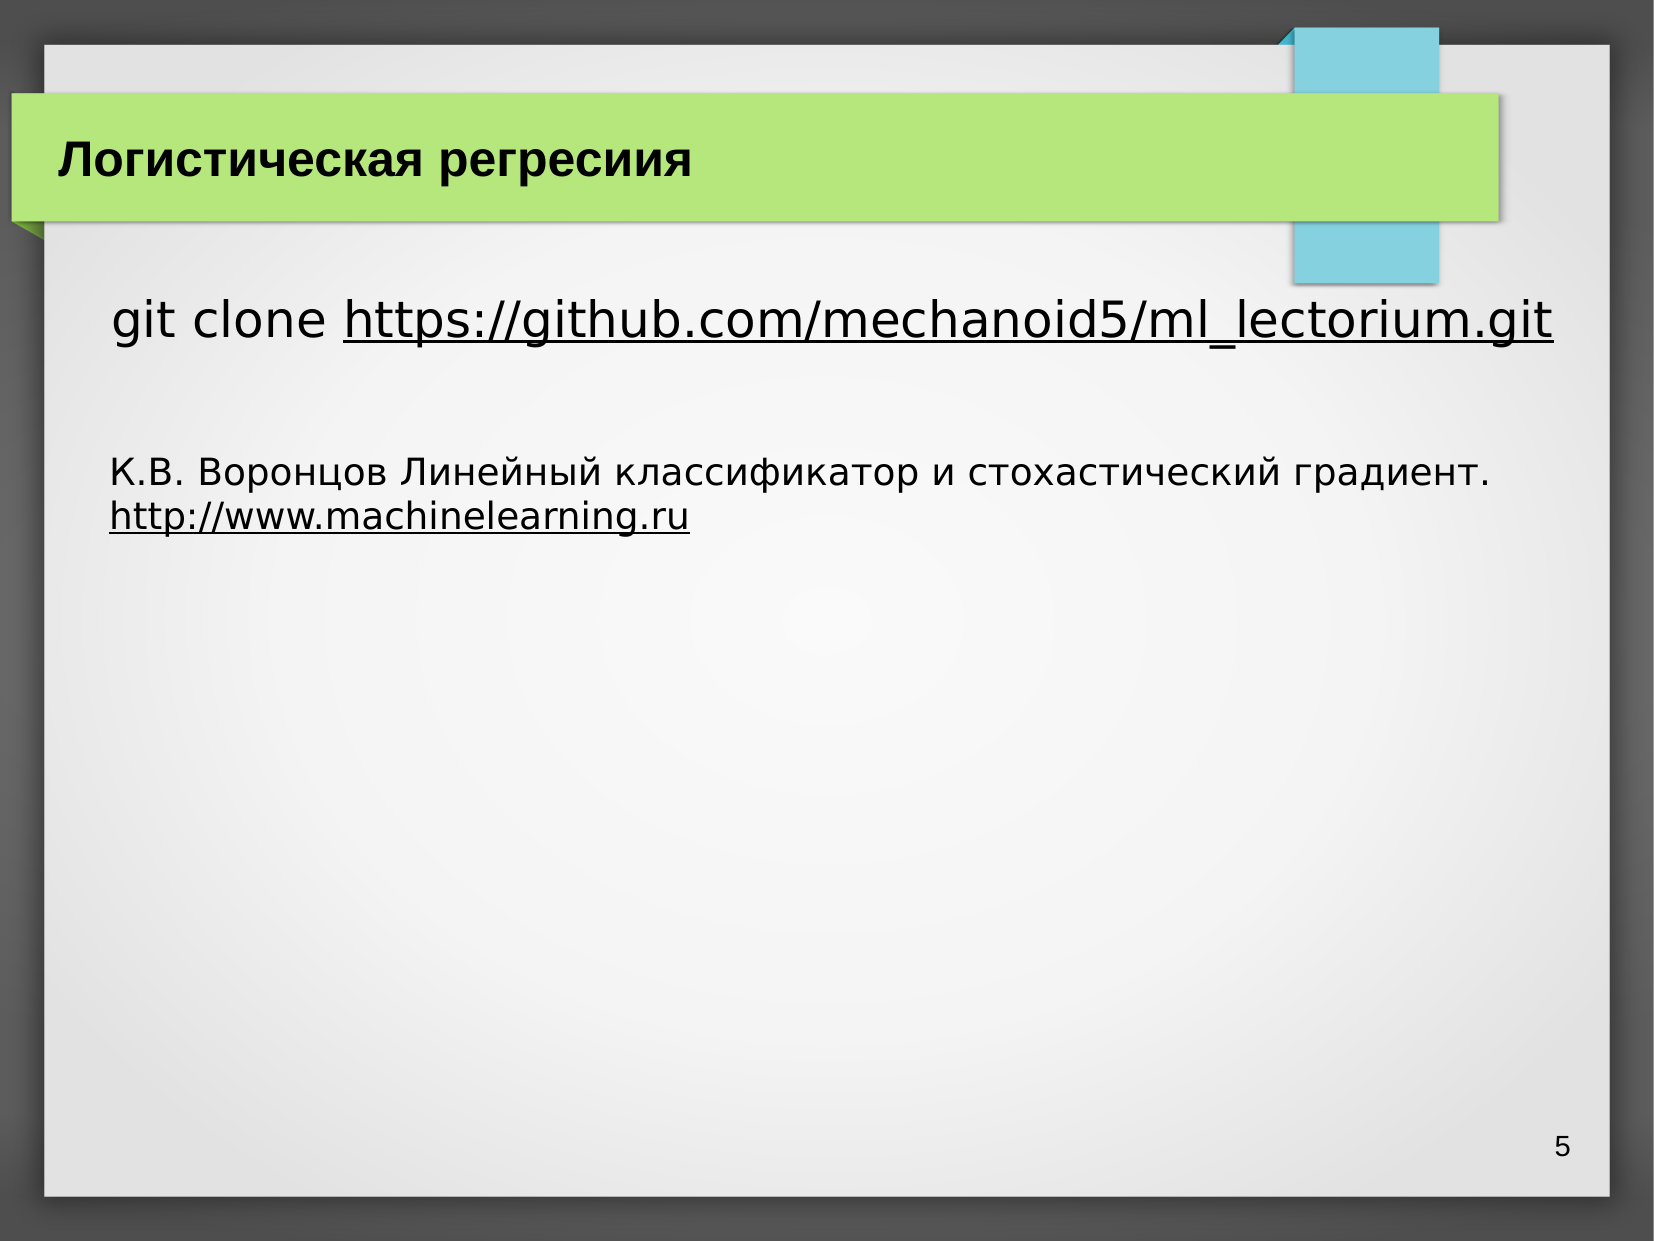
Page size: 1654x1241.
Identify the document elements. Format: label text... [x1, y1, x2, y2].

picture [0, 0, 1654, 1241]
text_box git clone https://github.com/mechanoid5/ml_lectorium.git К.В. Воронцов Линейный классификатор и стохастический градиент. http://www.machinelearning.ru [59, 283, 1607, 804]
title Логистическая регресиия [58, 106, 1476, 213]
